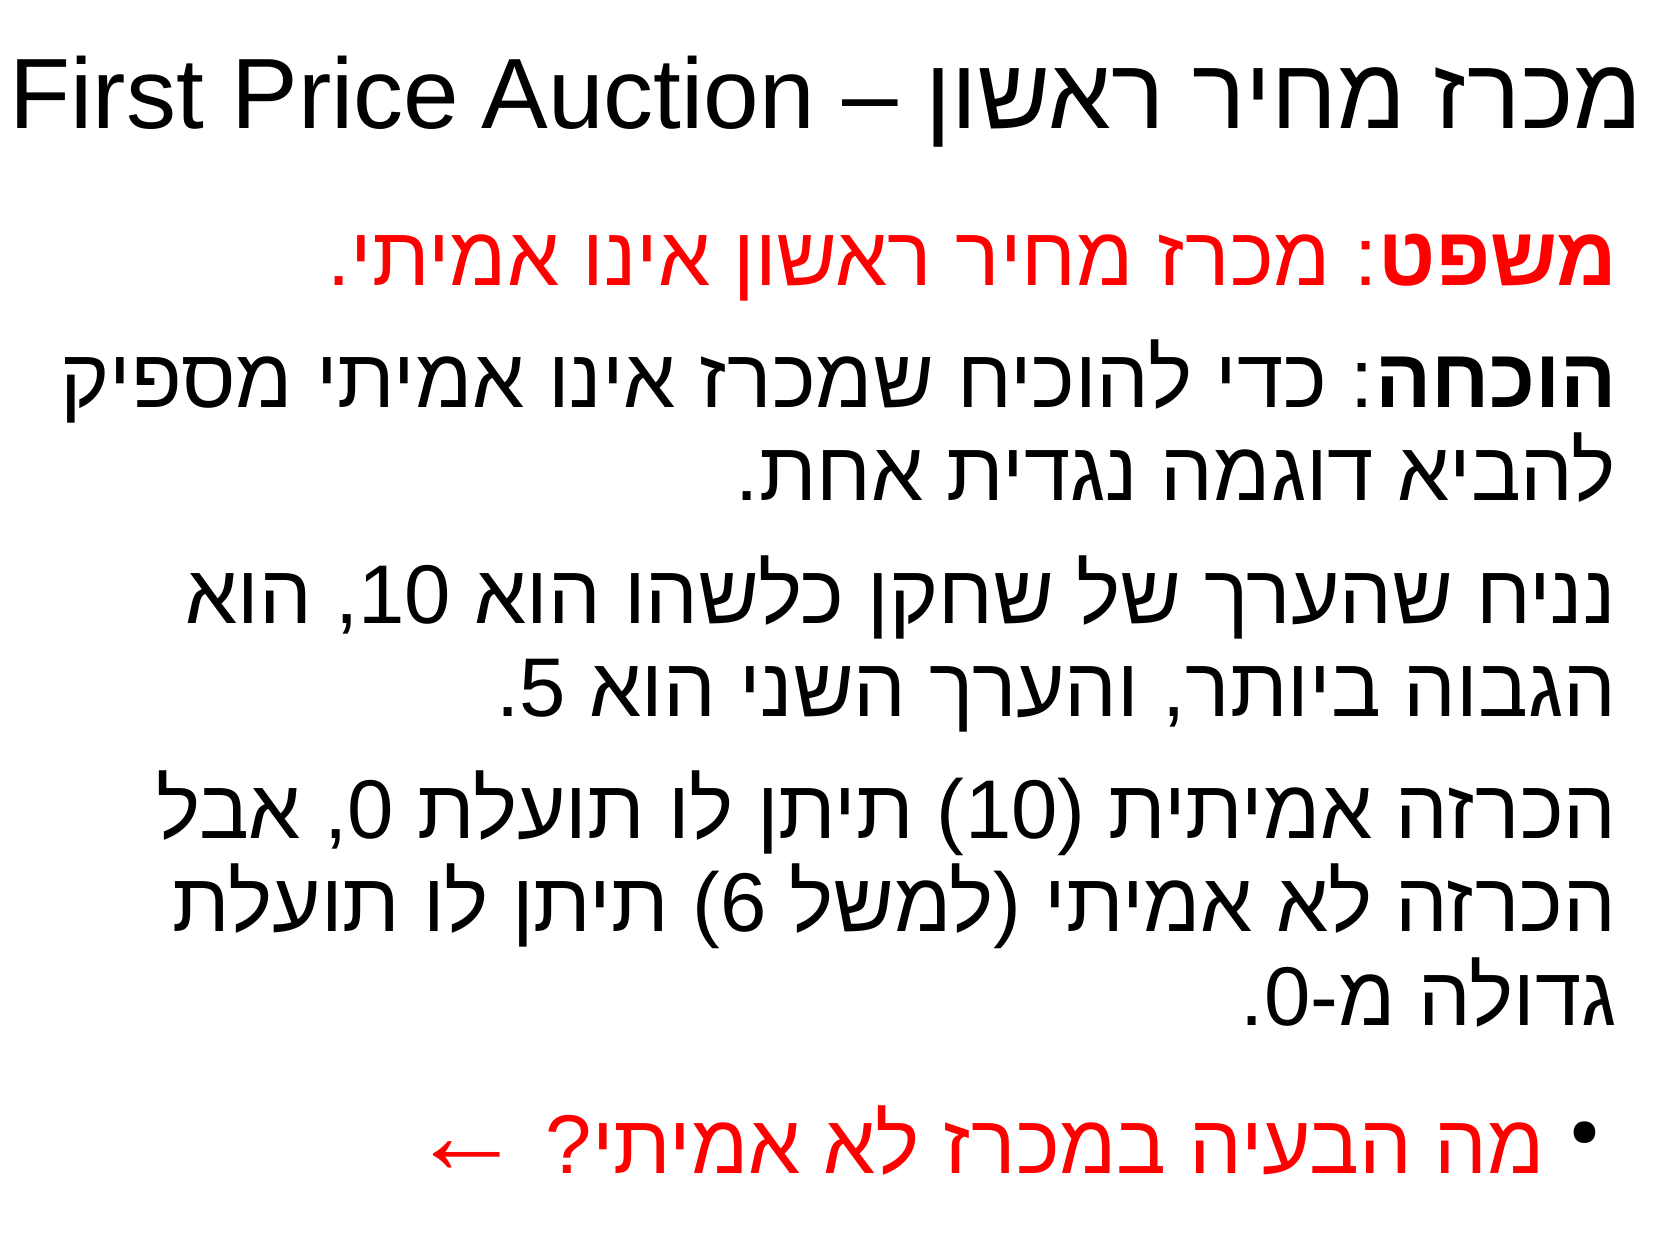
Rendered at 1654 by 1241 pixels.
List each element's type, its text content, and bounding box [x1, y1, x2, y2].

list משפט: מכרז מחיר ראשון אינו אמיתי. הוכחה: כדי להוכיח שמכרז אינו אמיתי מספיק להביא דוגמה נגדית אחת. נניח שהערך של שחקן כלשהו הוא 10, הוא הגבוה ביותר, והערך השני הוא 5. הכרזה אמיתית (10) תיתן לו תועלת 0, אבל הכרזה לא אמיתי (למשל 6) תיתן לו תועלת גדולה מ-0. מה הבעיה במכרז לא אמיתי? ← [27, 210, 1618, 1241]
title מכרז מחיר ראשון – First Price Auction [0, 0, 1654, 189]
